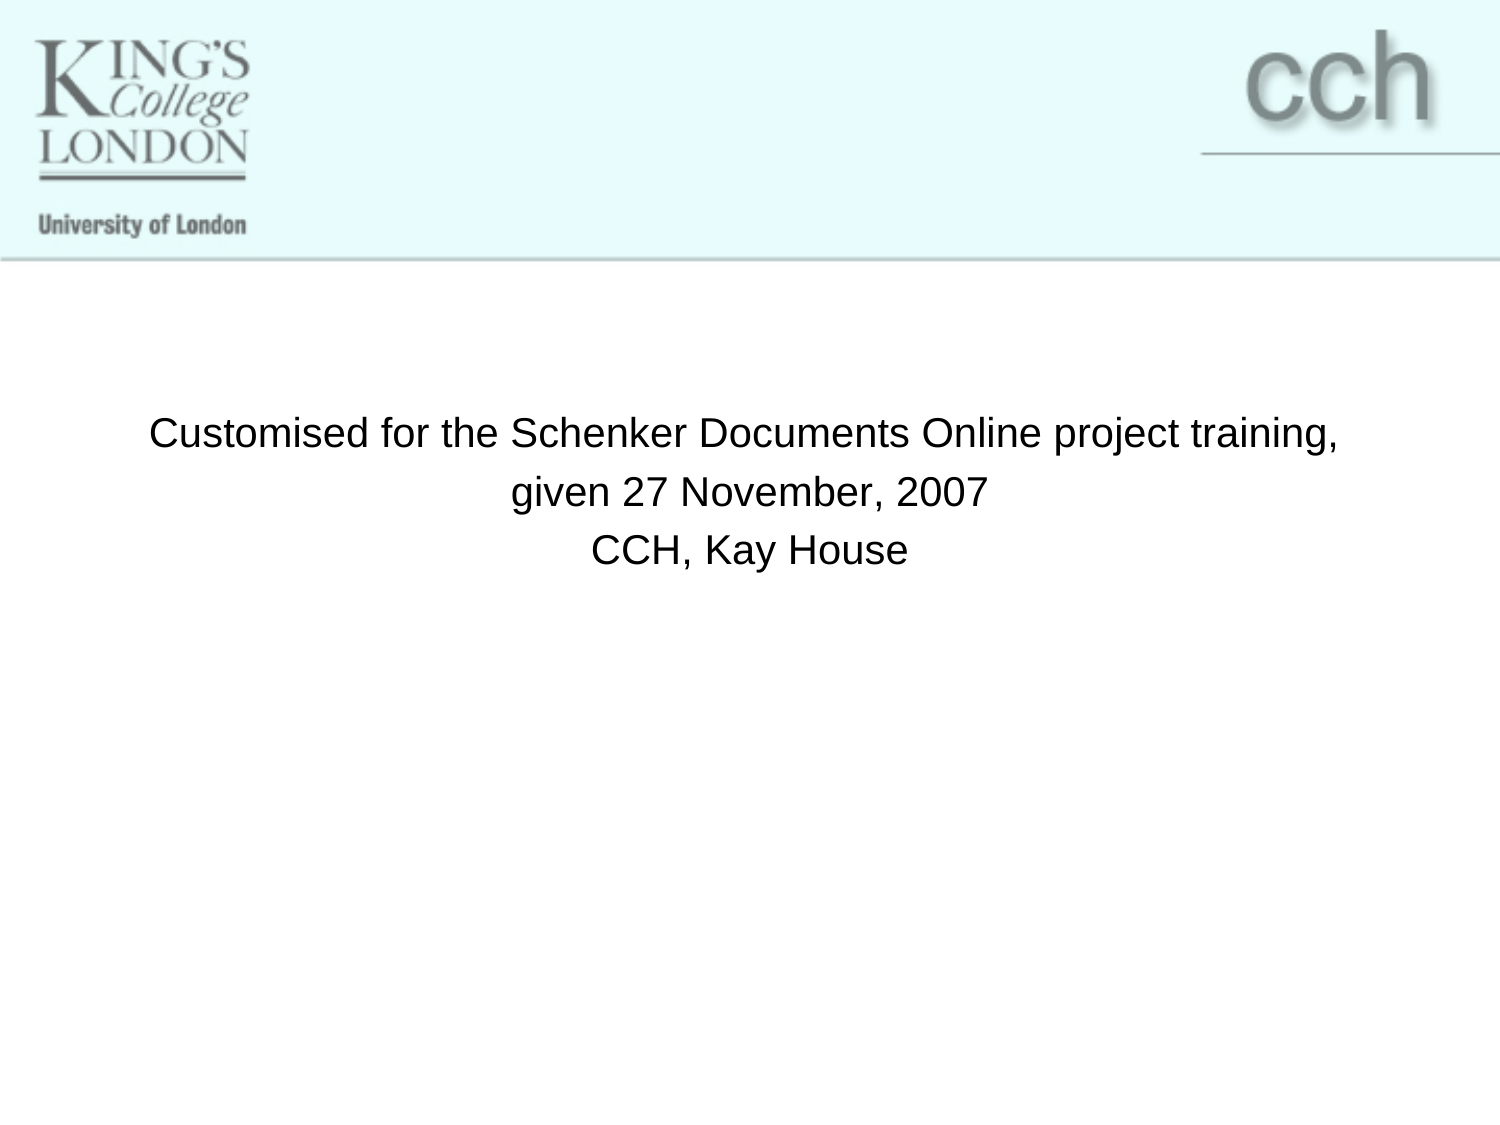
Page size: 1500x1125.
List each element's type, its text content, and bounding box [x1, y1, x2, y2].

list Customised for the Schenker Documents Online project training, given 27 November, 2007 CCH, Kay House [112, 324, 1388, 1001]
picture [0, 0, 1500, 1125]
